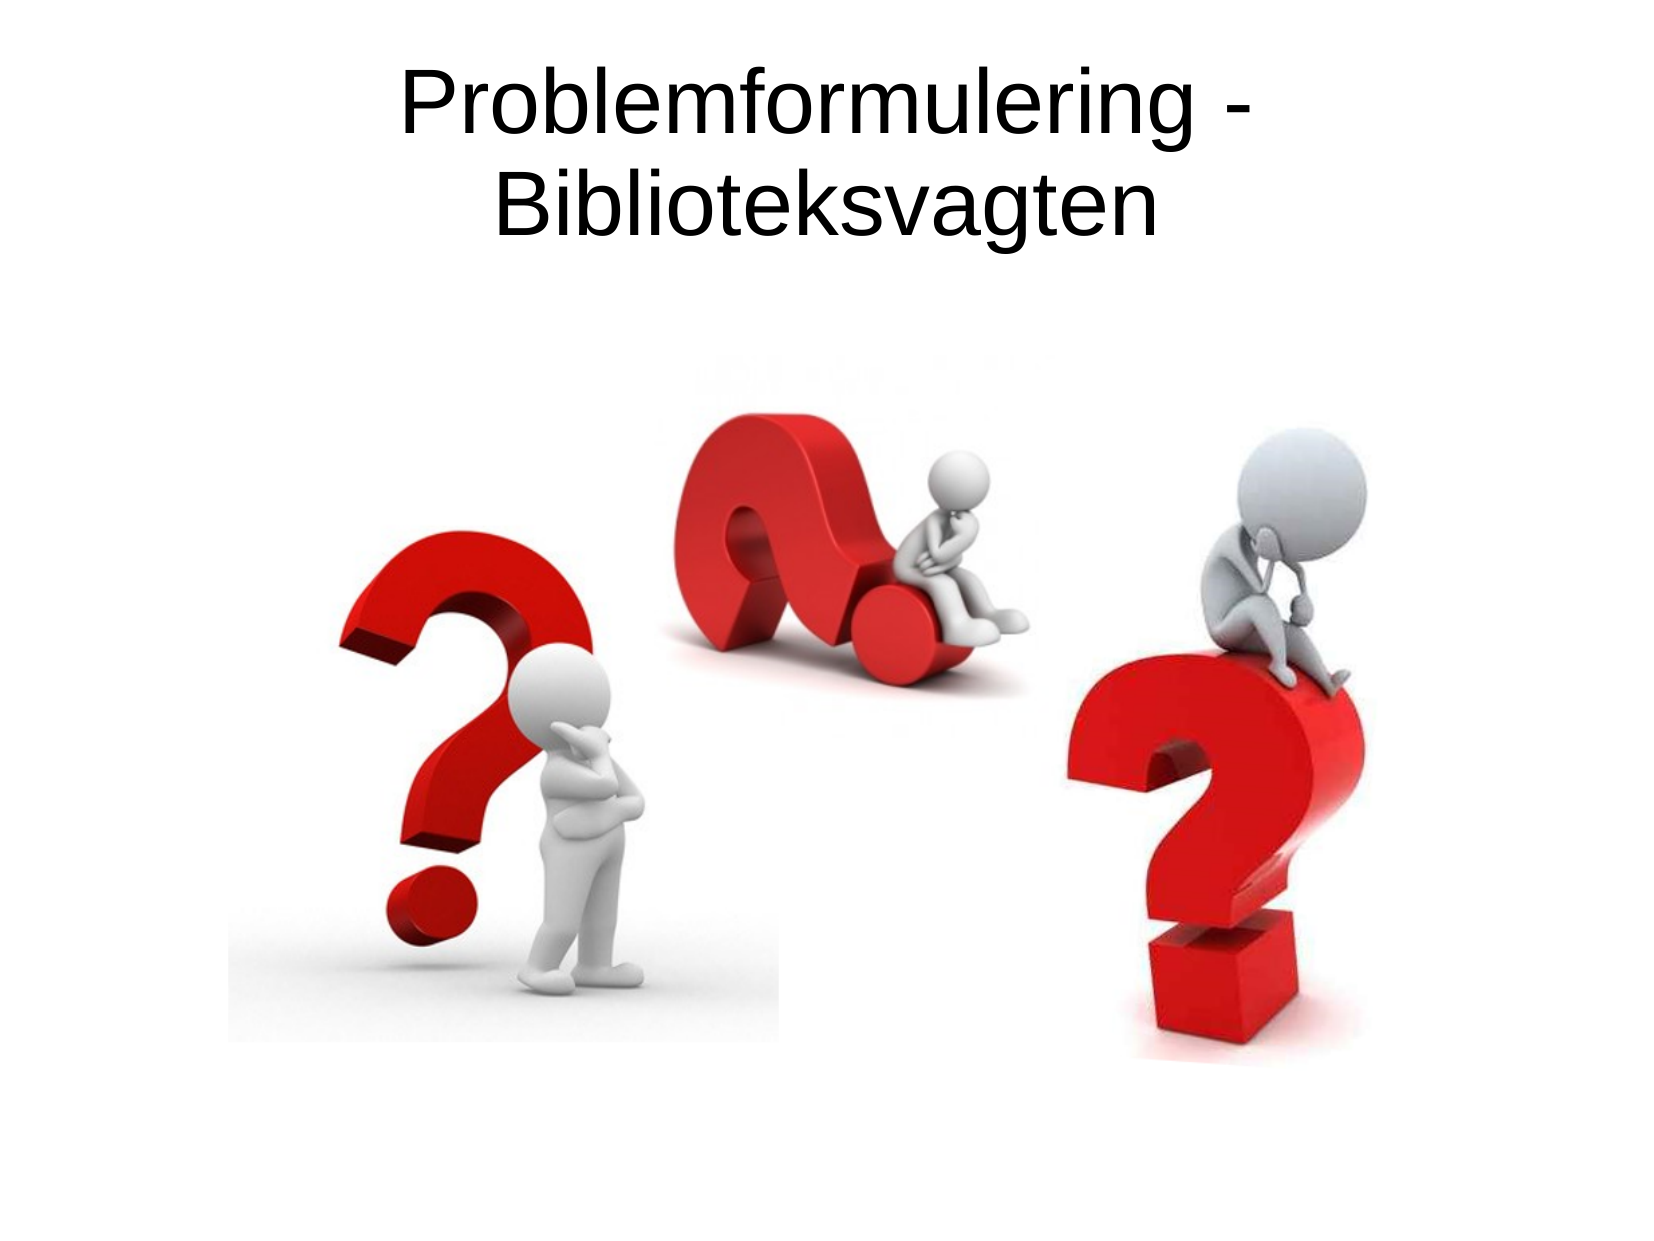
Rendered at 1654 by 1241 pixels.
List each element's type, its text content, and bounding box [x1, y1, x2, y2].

picture [215, 257, 1438, 1081]
title Problemformulering - Biblioteksvagten [82, 49, 1571, 257]
